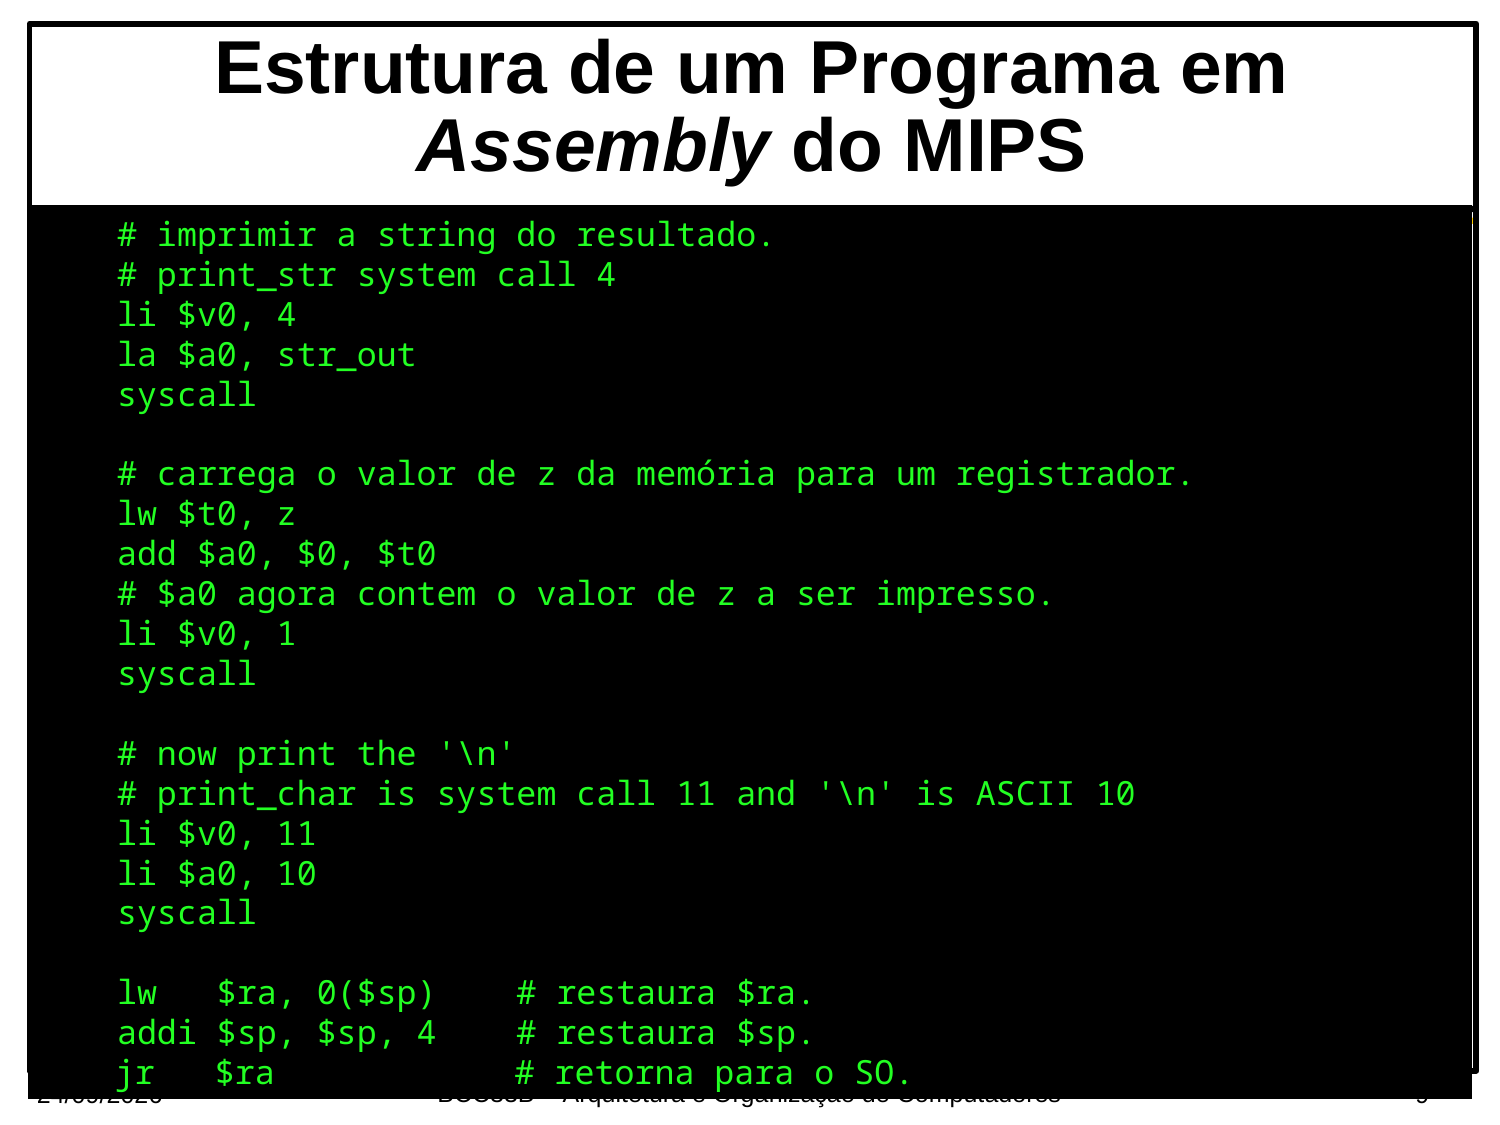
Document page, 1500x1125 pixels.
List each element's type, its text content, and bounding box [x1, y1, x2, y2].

text_box # imprimir a string do resultado. # print_str system call 4 li $v0, 4 la $a0, str_out syscall # carrega o valor de z da memória para um registrador. lw $t0, z add $a0, $0, $t0 # $a0 agora contem o valor de z a ser impresso. li $v0, 1 syscall # now print the '\n' # print_char is system call 11 and '\n' is ASCII 10 li $v0, 11 li $a0, 10 syscall lw $ra, 0($sp) # restaura $ra. addi $sp, $sp, 4 # restaura $sp. jr $ra # retorna para o SO. [28, 205, 1472, 1099]
title Estrutura de um Programa em Assembly do MIPS [35, 11, 1469, 205]
